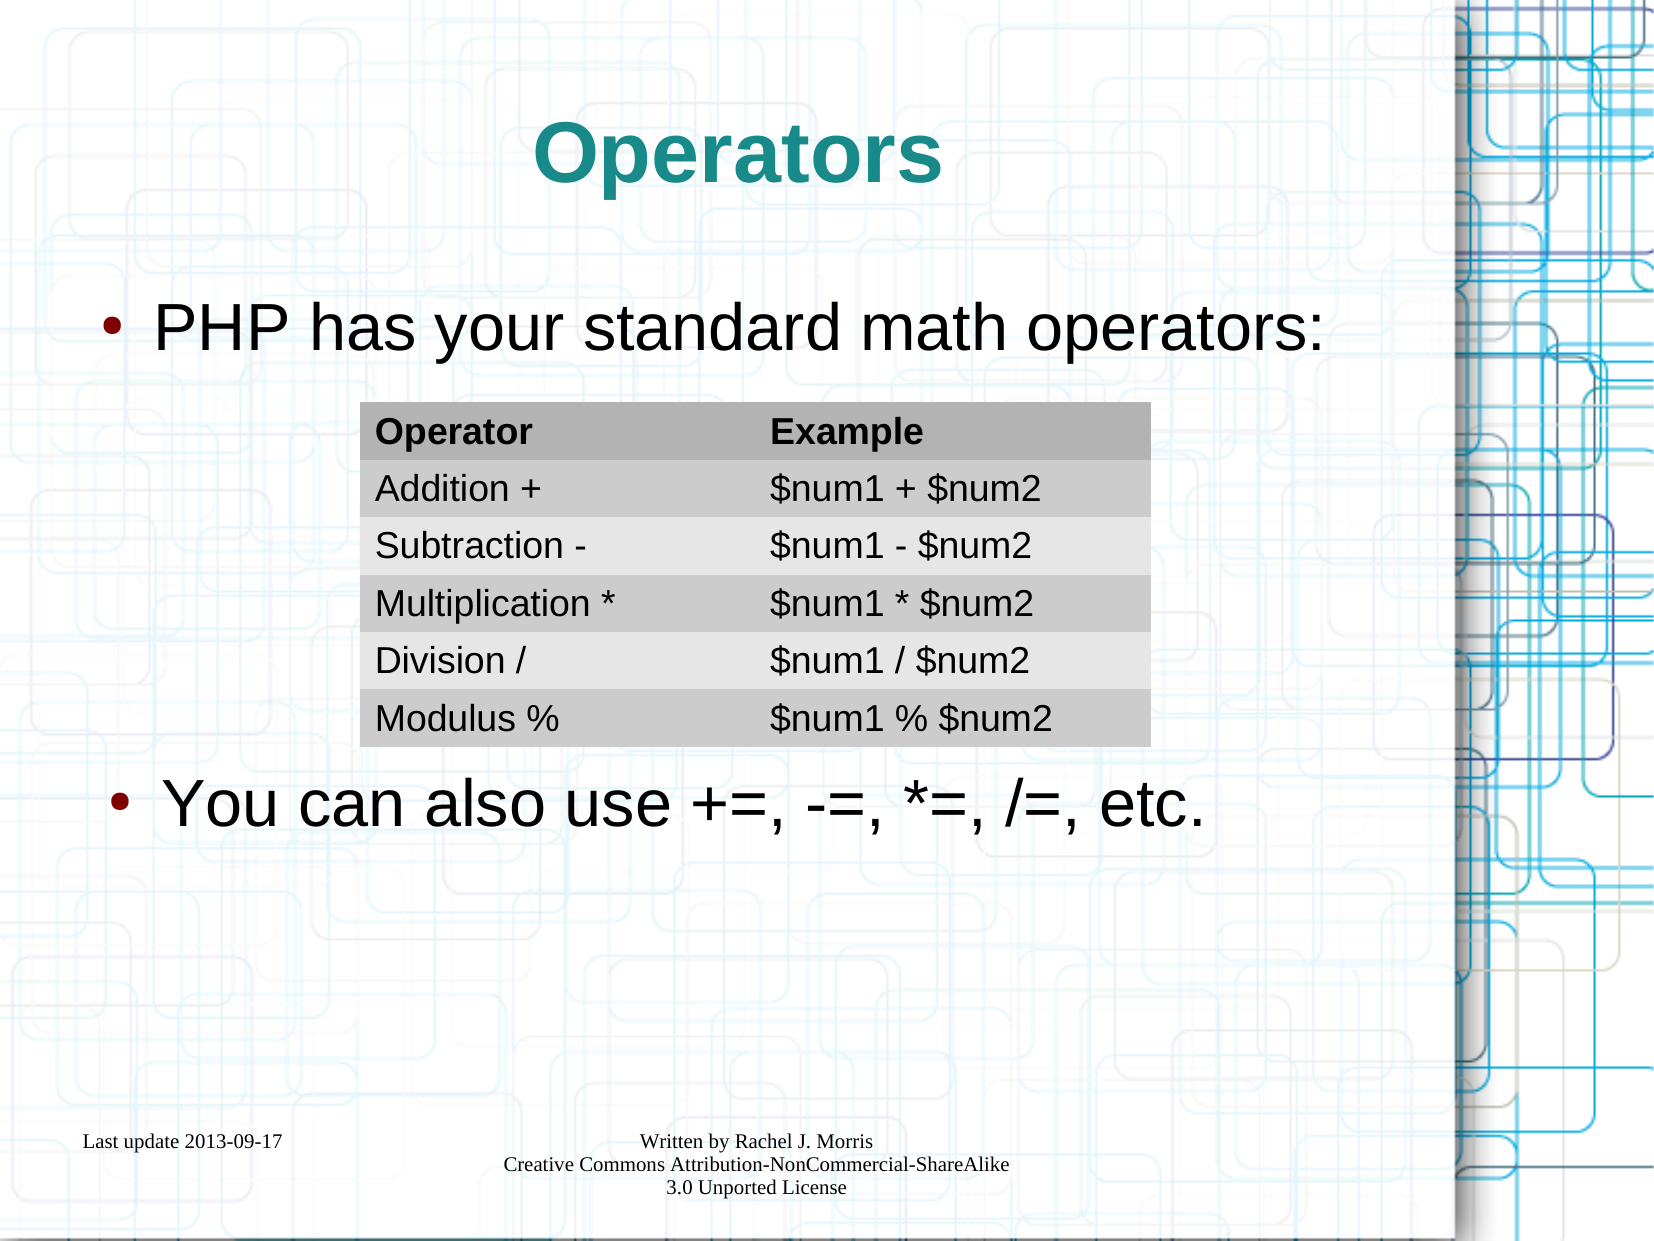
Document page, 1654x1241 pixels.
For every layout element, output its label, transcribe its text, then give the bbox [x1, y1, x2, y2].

table_cell Modulus % [360, 689, 755, 747]
title Operators [59, 49, 1418, 257]
table_cell Subtraction - [360, 517, 755, 575]
table_cell $num1 + $num2 [755, 460, 1151, 517]
list PHP has your standard math operators: [82, 290, 1418, 470]
picture [0, 0, 1654, 1241]
table_cell Addition + [360, 460, 755, 517]
table_cell $num1 * $num2 [755, 575, 1151, 632]
table_header Example [755, 402, 1151, 460]
table_cell $num1 - $num2 [755, 517, 1151, 575]
table_cell $num1 % $num2 [755, 689, 1151, 747]
table_cell Division / [360, 632, 755, 689]
table_cell Multiplication * [360, 575, 755, 632]
table_header Operator [360, 402, 755, 460]
table_cell $num1 / $num2 [755, 632, 1151, 689]
list You can also use +=, -=, *=, /=, etc. [90, 765, 1426, 851]
